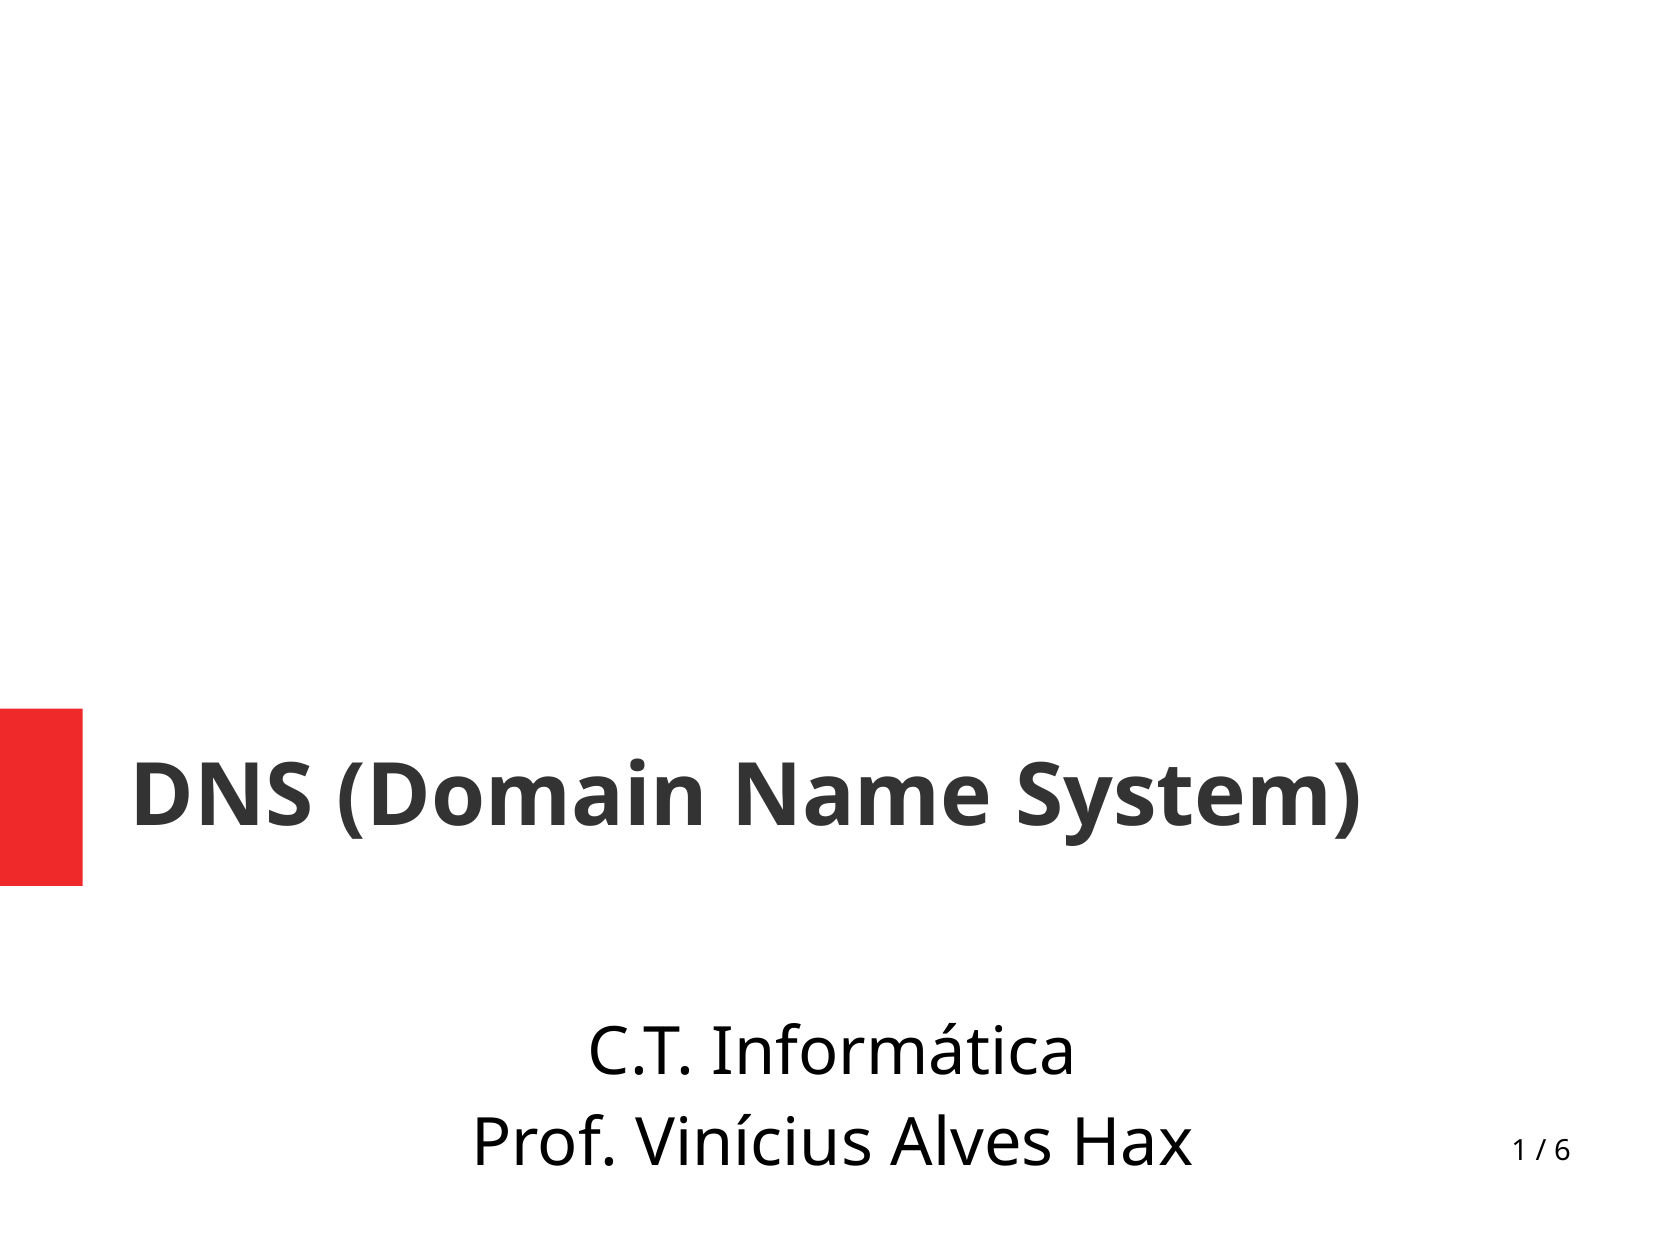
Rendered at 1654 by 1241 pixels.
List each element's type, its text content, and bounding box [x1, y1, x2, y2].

title DNS (Domain Name System) [129, 655, 1536, 928]
subtitle C.T. Informática Prof. Vinícius Alves Hax [129, 932, 1536, 1166]
